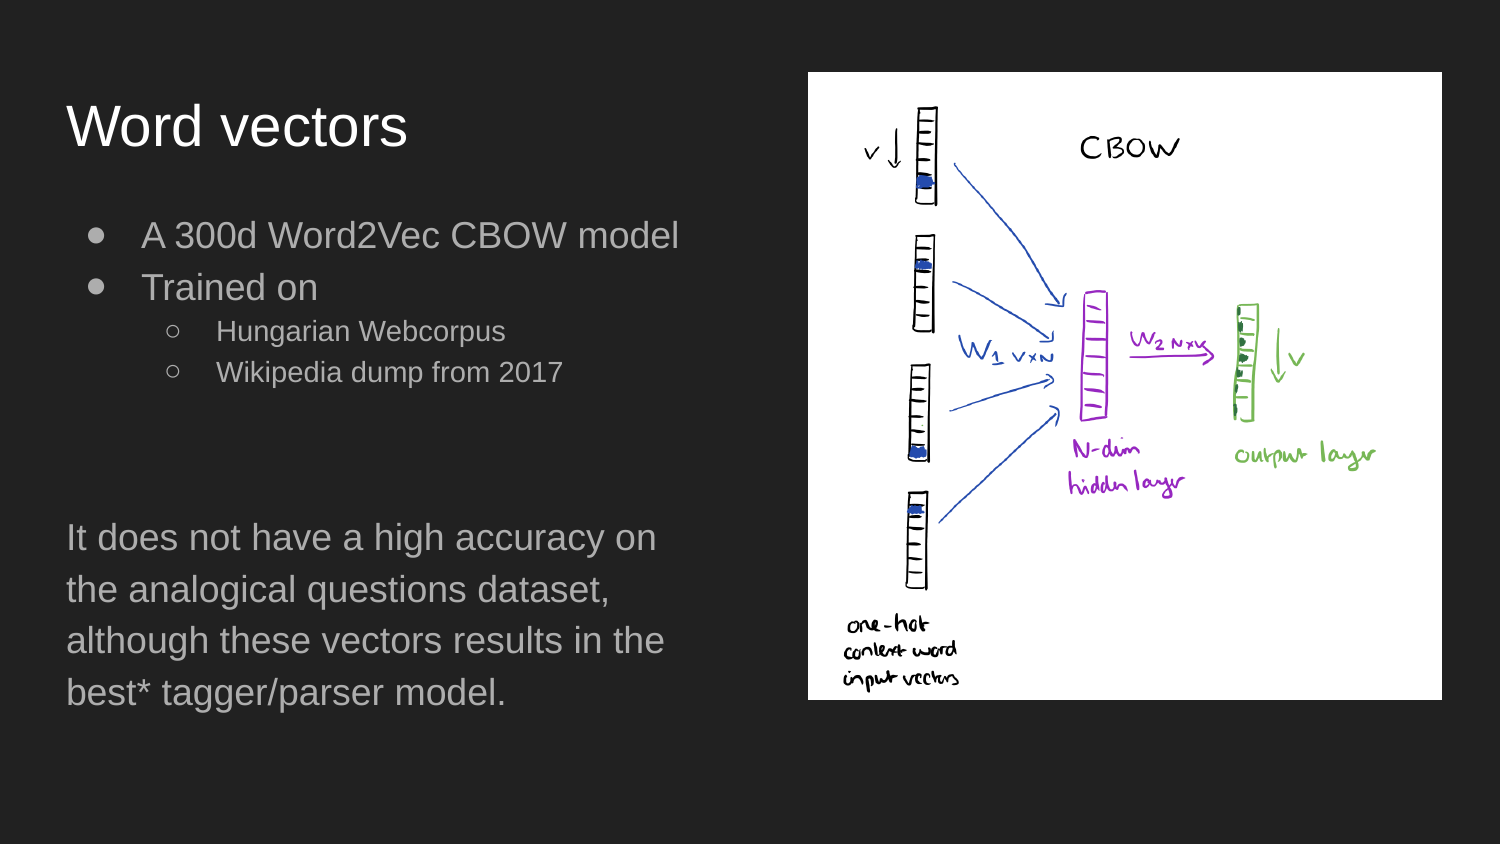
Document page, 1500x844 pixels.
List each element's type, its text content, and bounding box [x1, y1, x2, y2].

list A 300d Word2Vec CBOW model Trained on Hungarian Webcorpus Wikipedia dump from 2017 It does not have a high accuracy on the analogical questions dataset, although these vectors results in the best* tagger/parser model. [51, 189, 720, 750]
title Word vectors [51, 72, 808, 167]
title Word vectors [1442, 72, 1449, 167]
picture [808, 72, 1442, 700]
